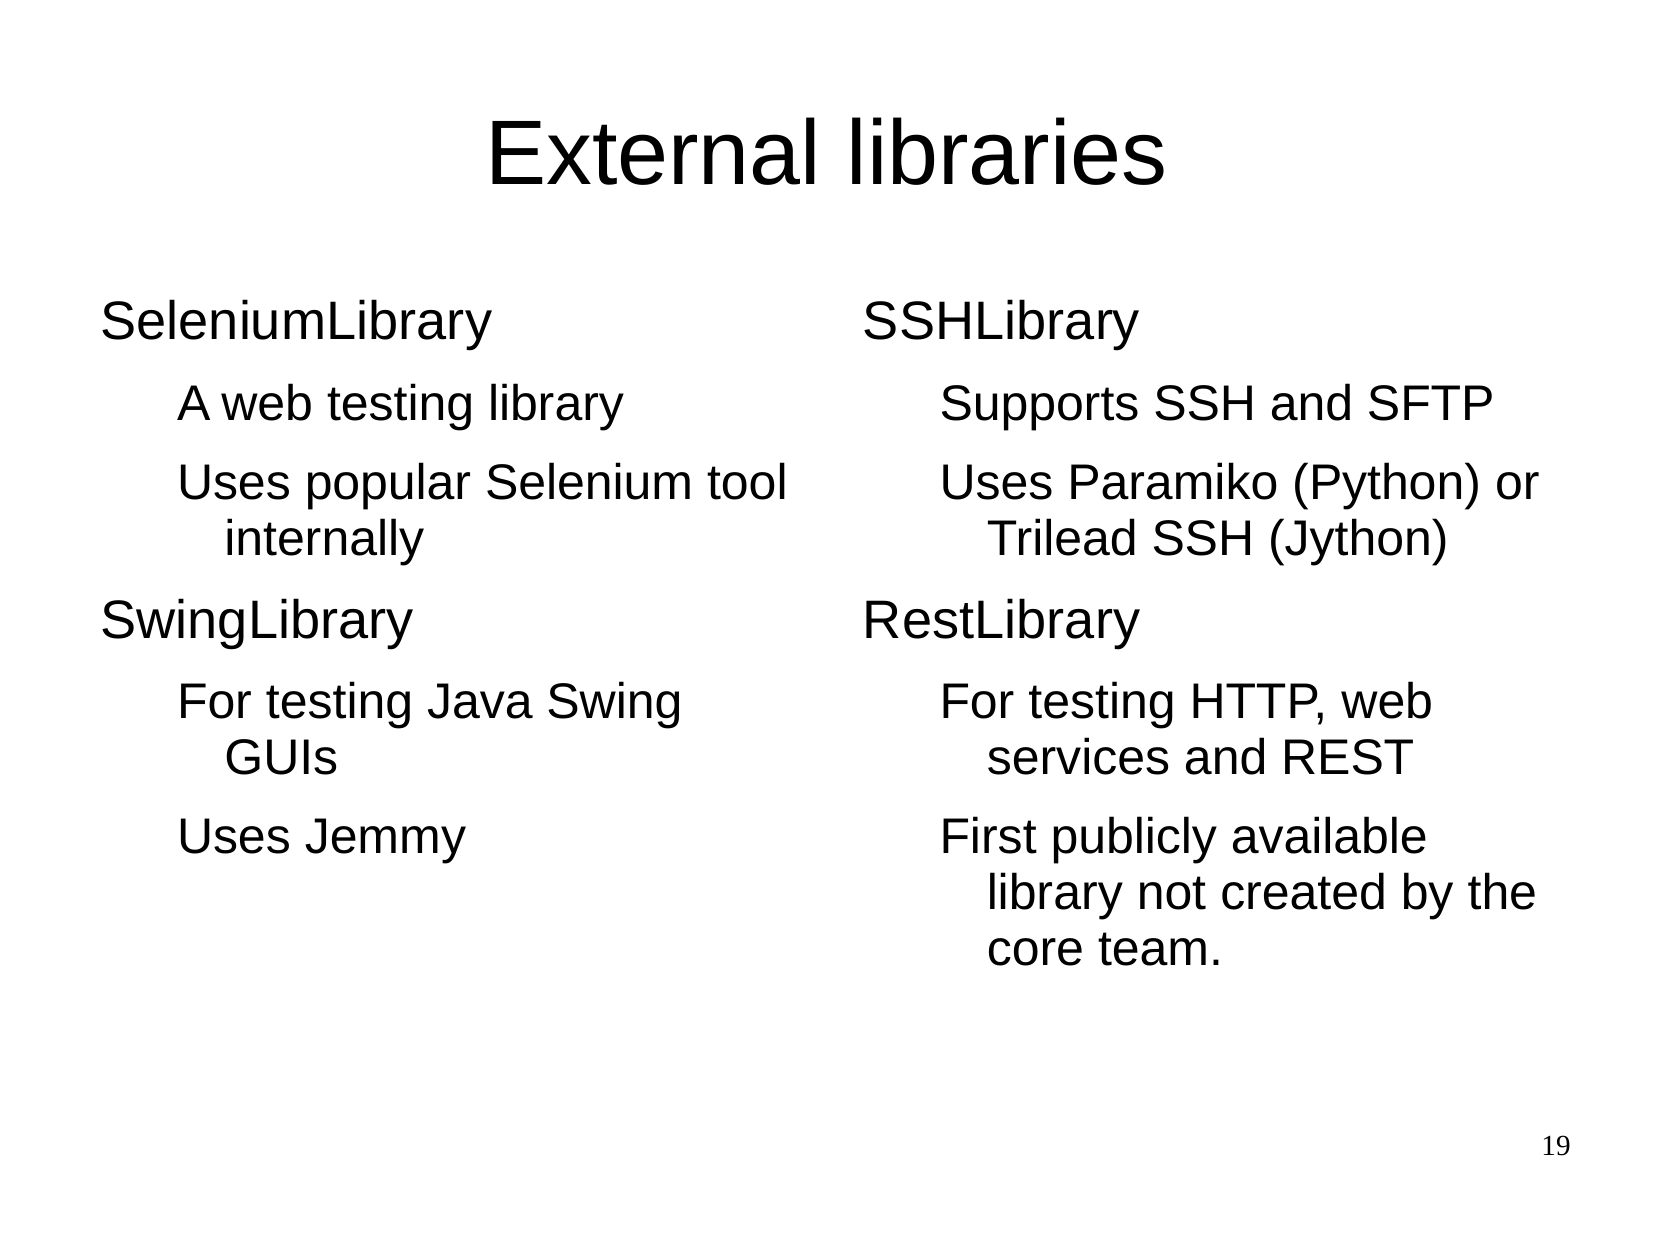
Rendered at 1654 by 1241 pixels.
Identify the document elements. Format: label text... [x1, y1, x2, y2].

title External libraries [82, 49, 1571, 257]
list SSHLibrary Supports SSH and SFTP Uses Paramiko (Python) or Trilead SSH (Jython) RestLibrary For testing HTTP, web services and REST First publicly available library not created by the core team. [845, 290, 1572, 1094]
list SeleniumLibrary A web testing library Uses popular Selenium tool internally SwingLibrary For testing Java Swing GUIs Uses Jemmy [82, 290, 809, 1109]
